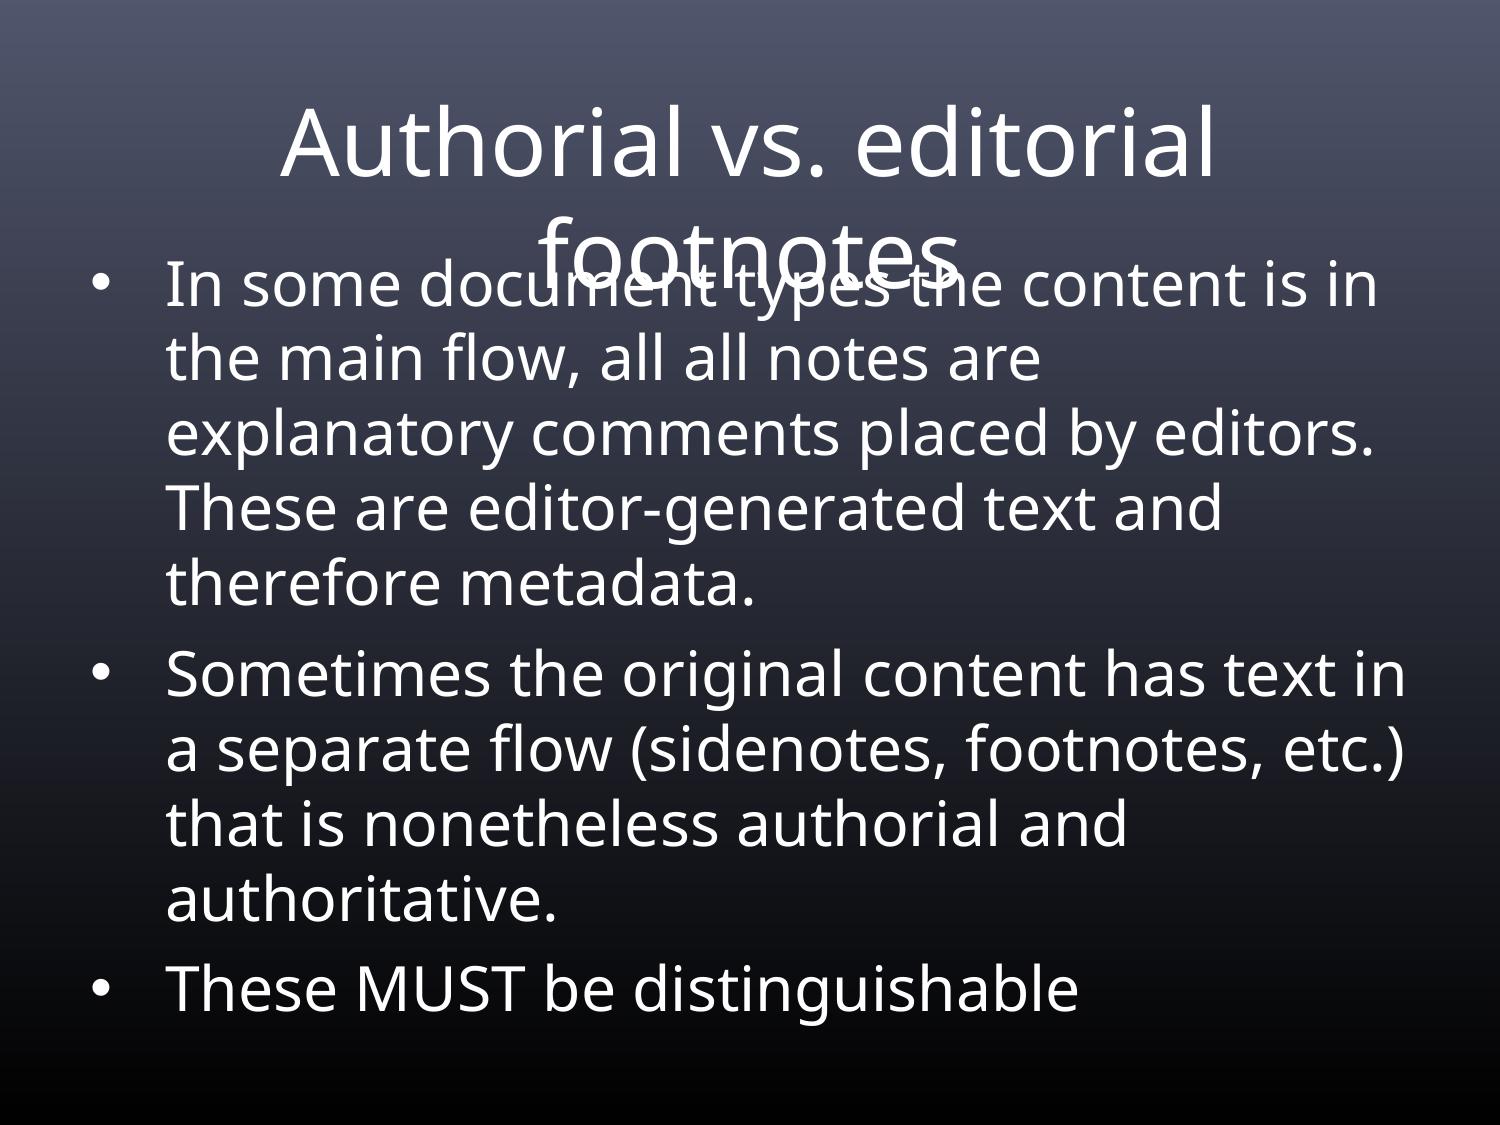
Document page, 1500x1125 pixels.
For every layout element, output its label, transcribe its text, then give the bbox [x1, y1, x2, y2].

title Authorial vs. editorial footnotes [75, 74, 1426, 235]
list In some document types the content is in the main flow, all all notes are explanatory comments placed by editors. These are editor-generated text and therefore metadata. Sometimes the original content has text in a separate flow (sidenotes, footnotes, etc.) that is nonetheless authorial and authoritative. These MUST be distinguishable [75, 235, 1426, 1032]
